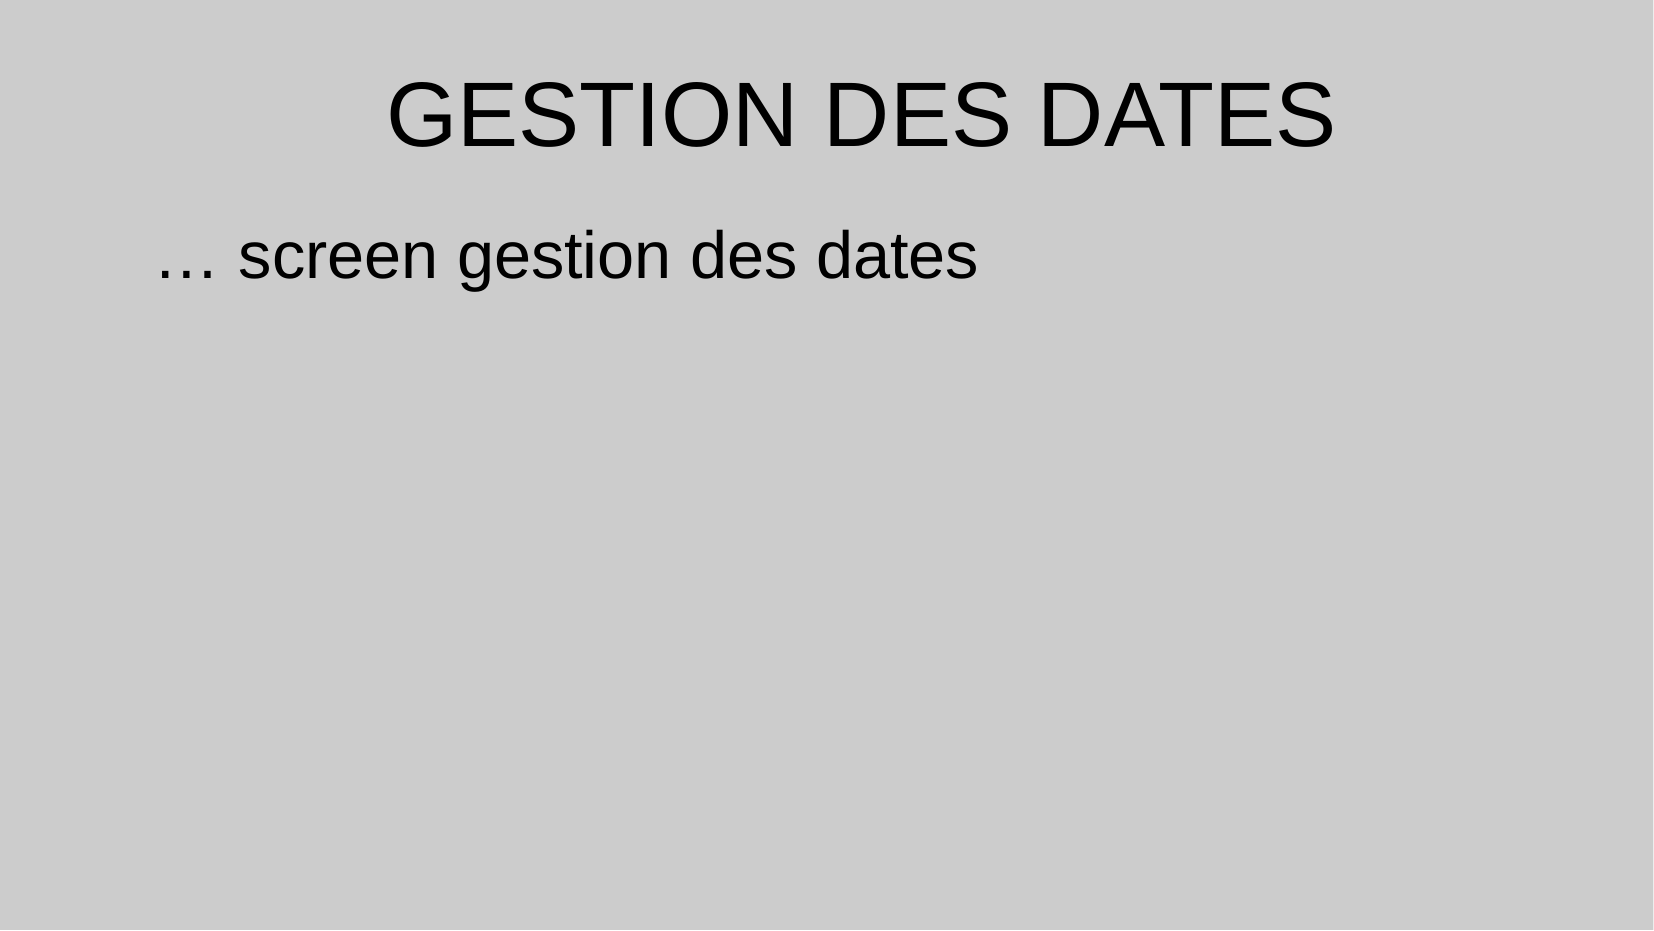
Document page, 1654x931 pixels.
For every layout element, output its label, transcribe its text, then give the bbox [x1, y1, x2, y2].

list … screen gestion des dates [82, 217, 1571, 758]
title GESTION DES DATES [82, 37, 1571, 193]
